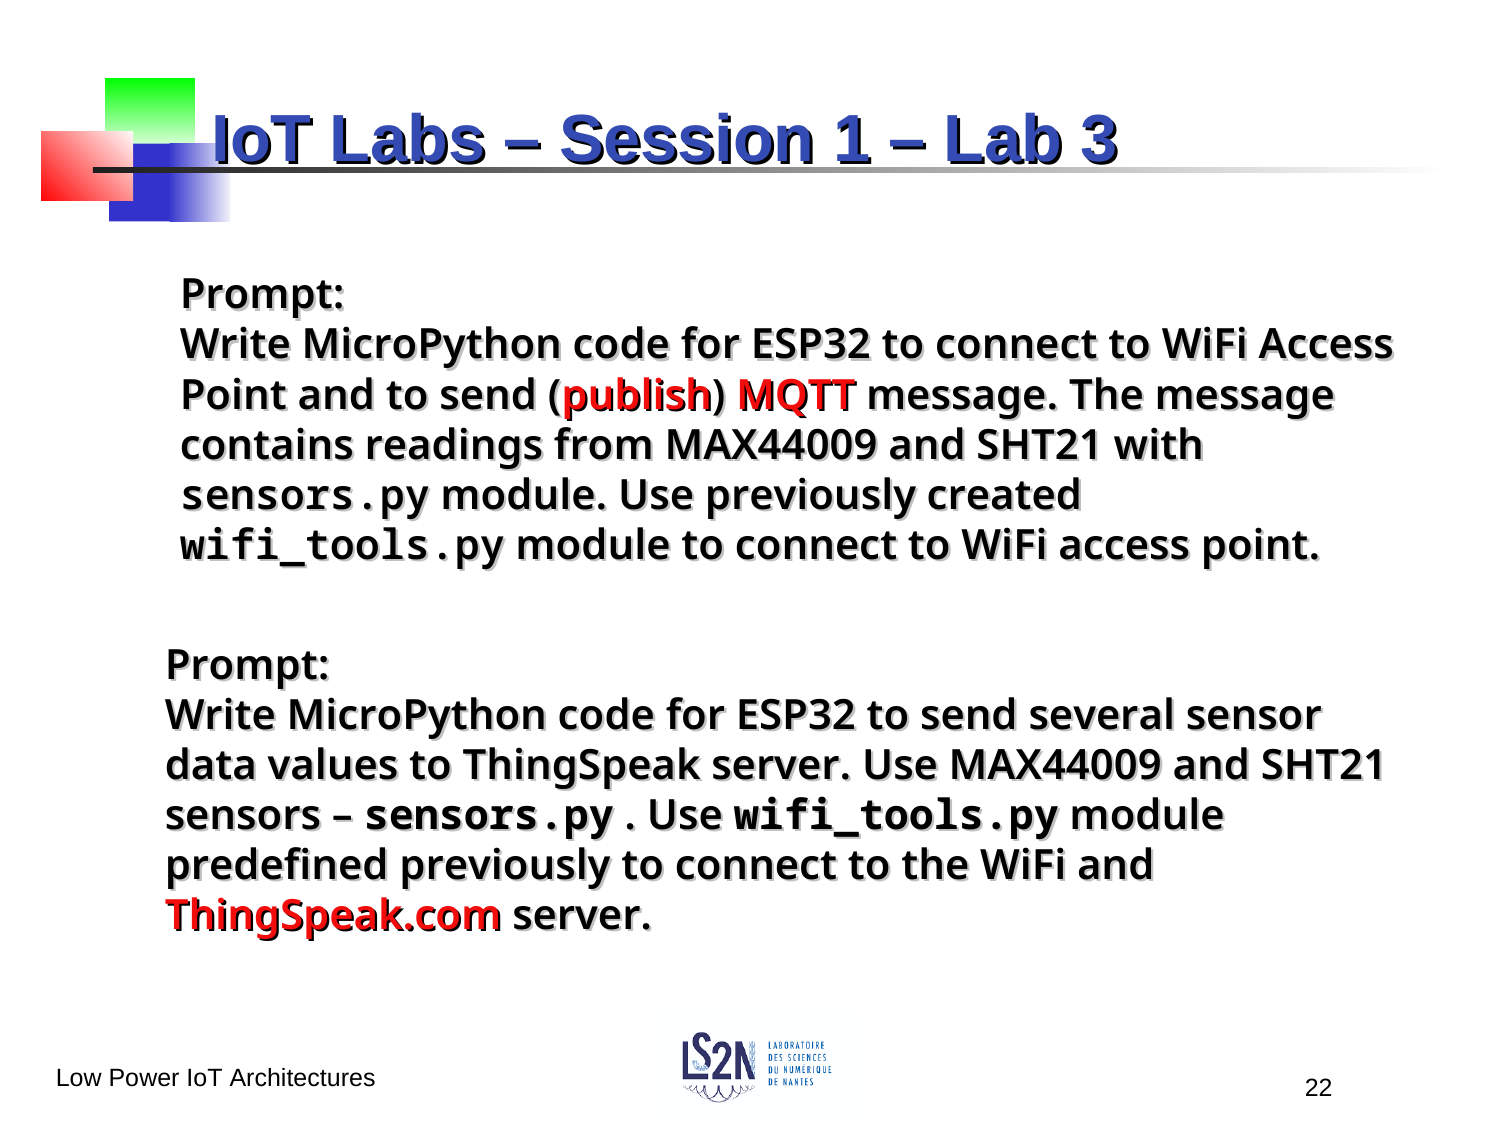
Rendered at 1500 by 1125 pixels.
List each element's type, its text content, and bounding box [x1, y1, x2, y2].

text_box Prompt: Write MicroPython code for ESP32 to connect to WiFi Access Point and to send (publish) MQTT message. The message contains readings from MAX44009 and SHT21 with sensors.py module. Use previously created wifi_tools.py module to connect to WiFi access point. [165, 259, 1426, 601]
picture [651, 1009, 862, 1125]
title IoT Labs – Session 1 – Lab 3 [110, 86, 1149, 183]
text_box Prompt: Write MicroPython code for ESP32 to send several sensor data values to ThingSpeak server. Use MAX44009 and SHT21 sensors – sensors.py . Use wifi_tools.py module predefined previously to connect to the WiFi and ThingSpeak.com server. [150, 630, 1411, 971]
